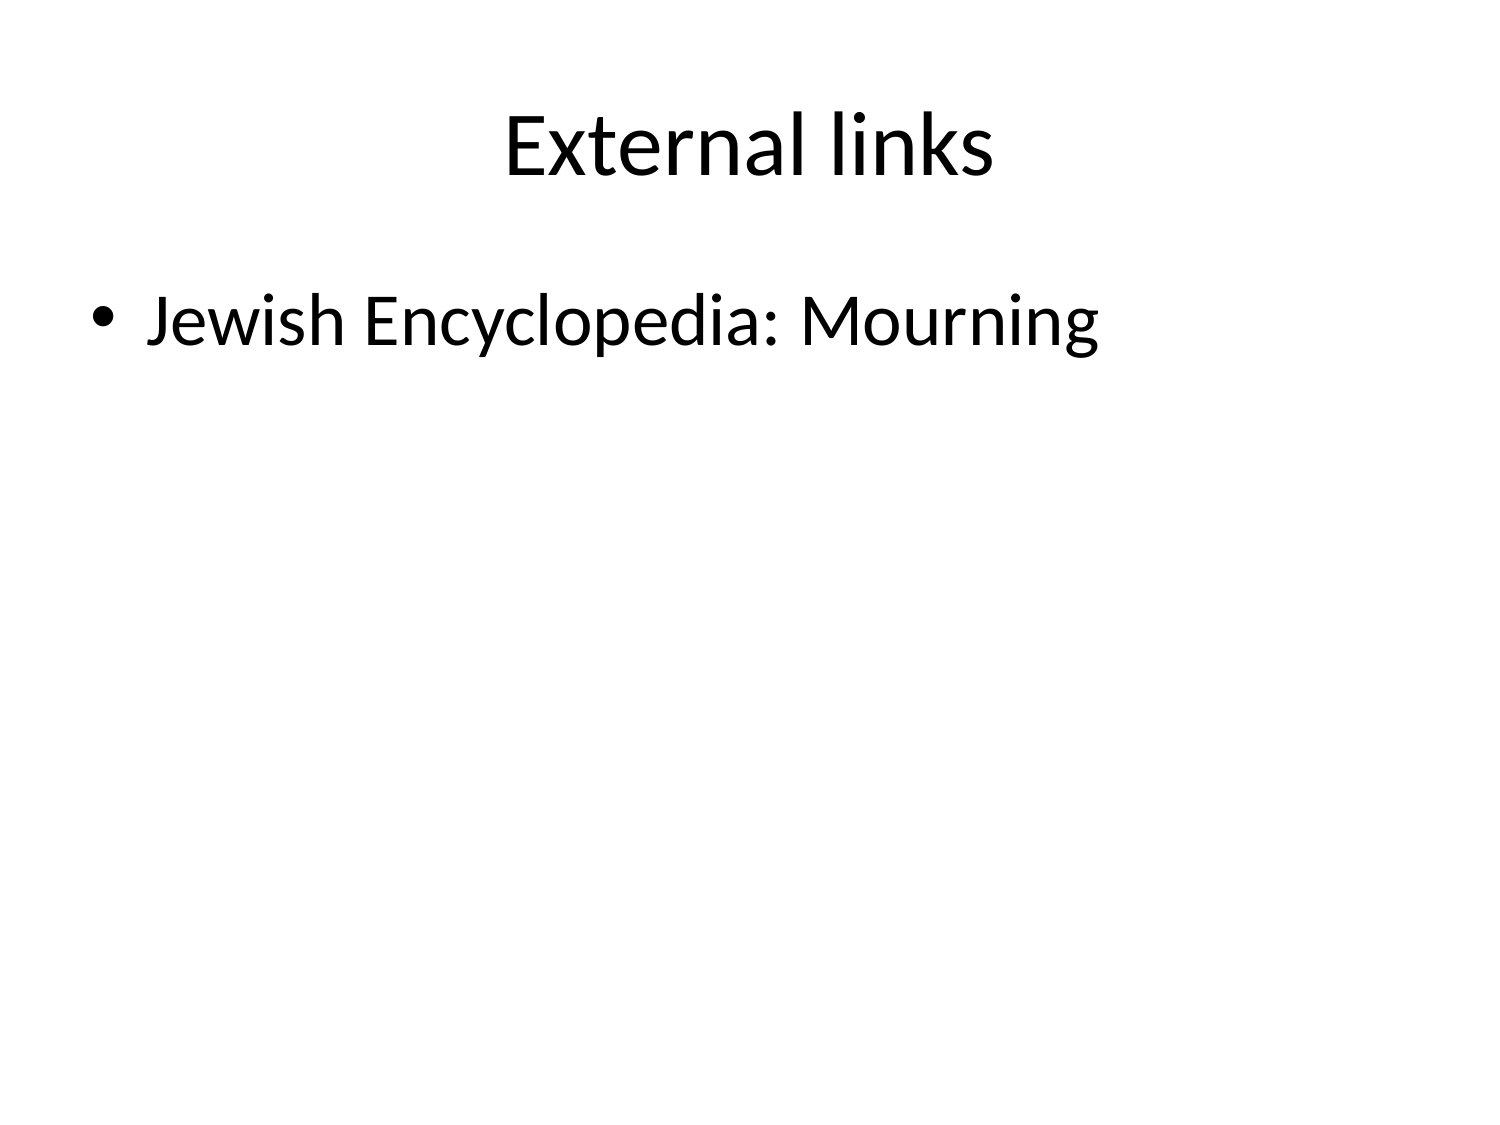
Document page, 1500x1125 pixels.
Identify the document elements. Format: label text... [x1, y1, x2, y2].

title External links [75, 45, 1425, 233]
list Jewish Encyclopedia: Mourning [75, 262, 1425, 1005]
